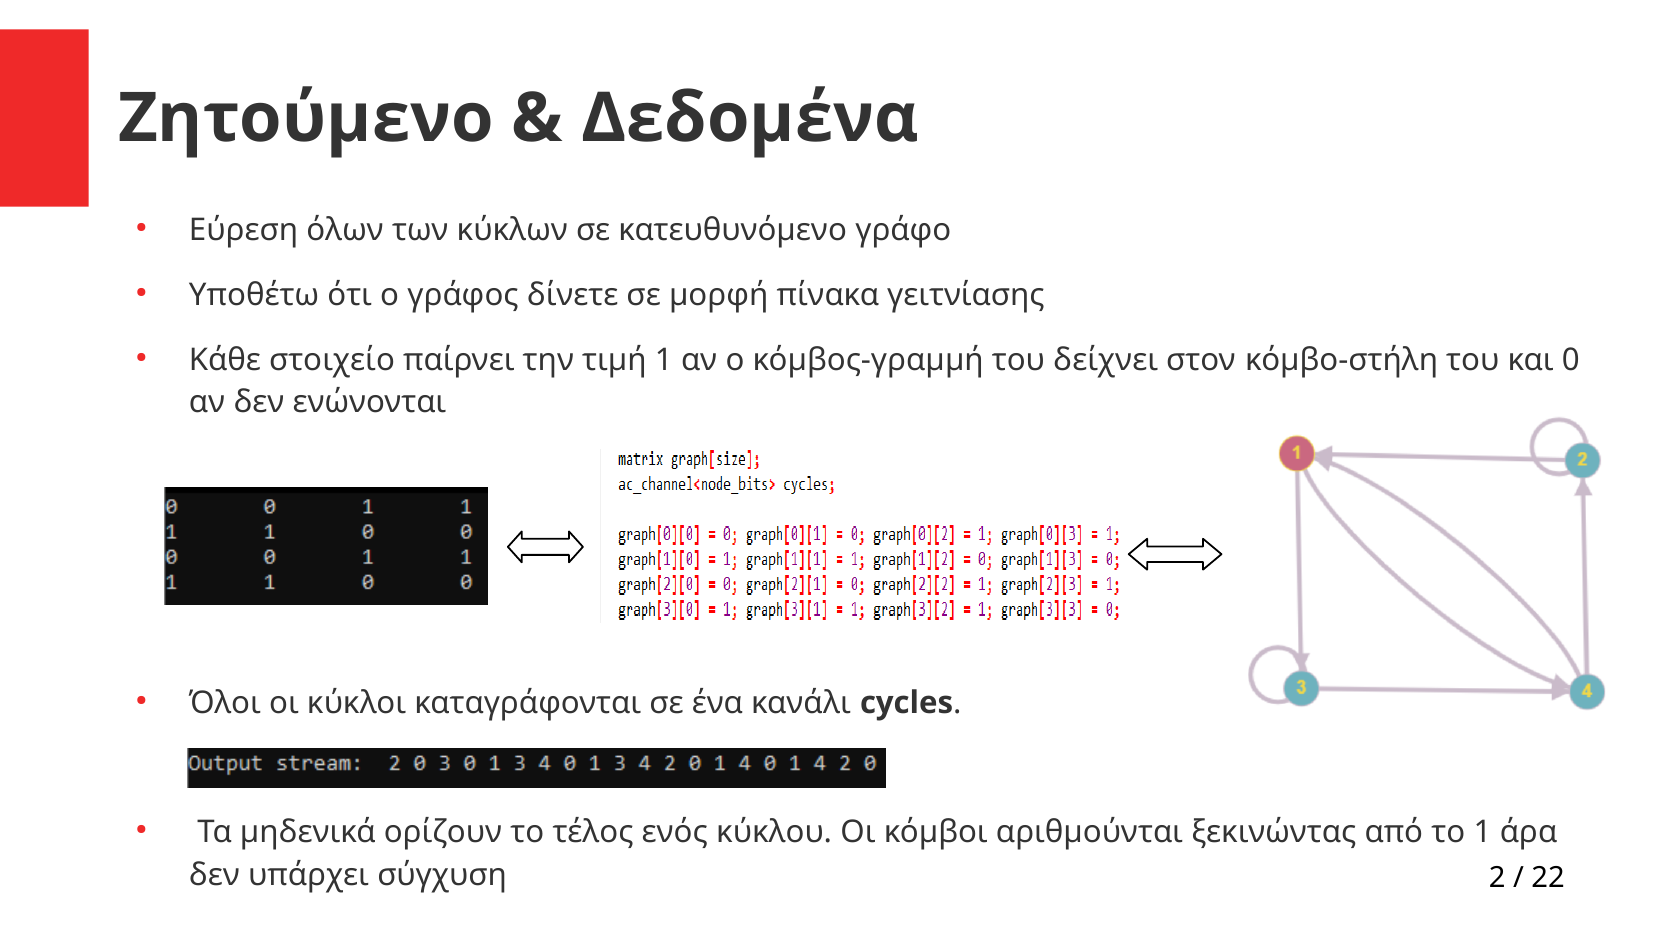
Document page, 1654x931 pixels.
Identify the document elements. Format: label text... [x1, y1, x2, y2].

picture [1237, 412, 1613, 713]
text_box [1128, 538, 1222, 570]
picture [600, 449, 1126, 623]
picture [187, 748, 886, 788]
text_box [507, 531, 583, 563]
chart [770, 359, 889, 419]
title Ζητούμενο & Δεδομένα [118, 36, 1571, 193]
list Εύρεση όλων των κύκλων σε κατευθυνόμενο γράφο Υποθέτω ότι ο γράφος δίνετε σε μορφή πίνακα γειτνίασης Κάθε στοιχείο παίρνει την τιμή 1 αν ο κόμβος-γραμμή του δείχνει στον κόμβο-στήλη του και 0 αν δεν ενώνονται Όλοι οι κύκλοι καταγράφονται σε ένα κανάλι cycles. Τα μηδενικά ορίζουν το τέλος ενός κύκλου. Οι κόμβοι αριθμούνται ξεκινώντας από το 1 άρα δεν υπάρχει σύγχυση [118, 207, 1613, 900]
picture [164, 487, 488, 605]
